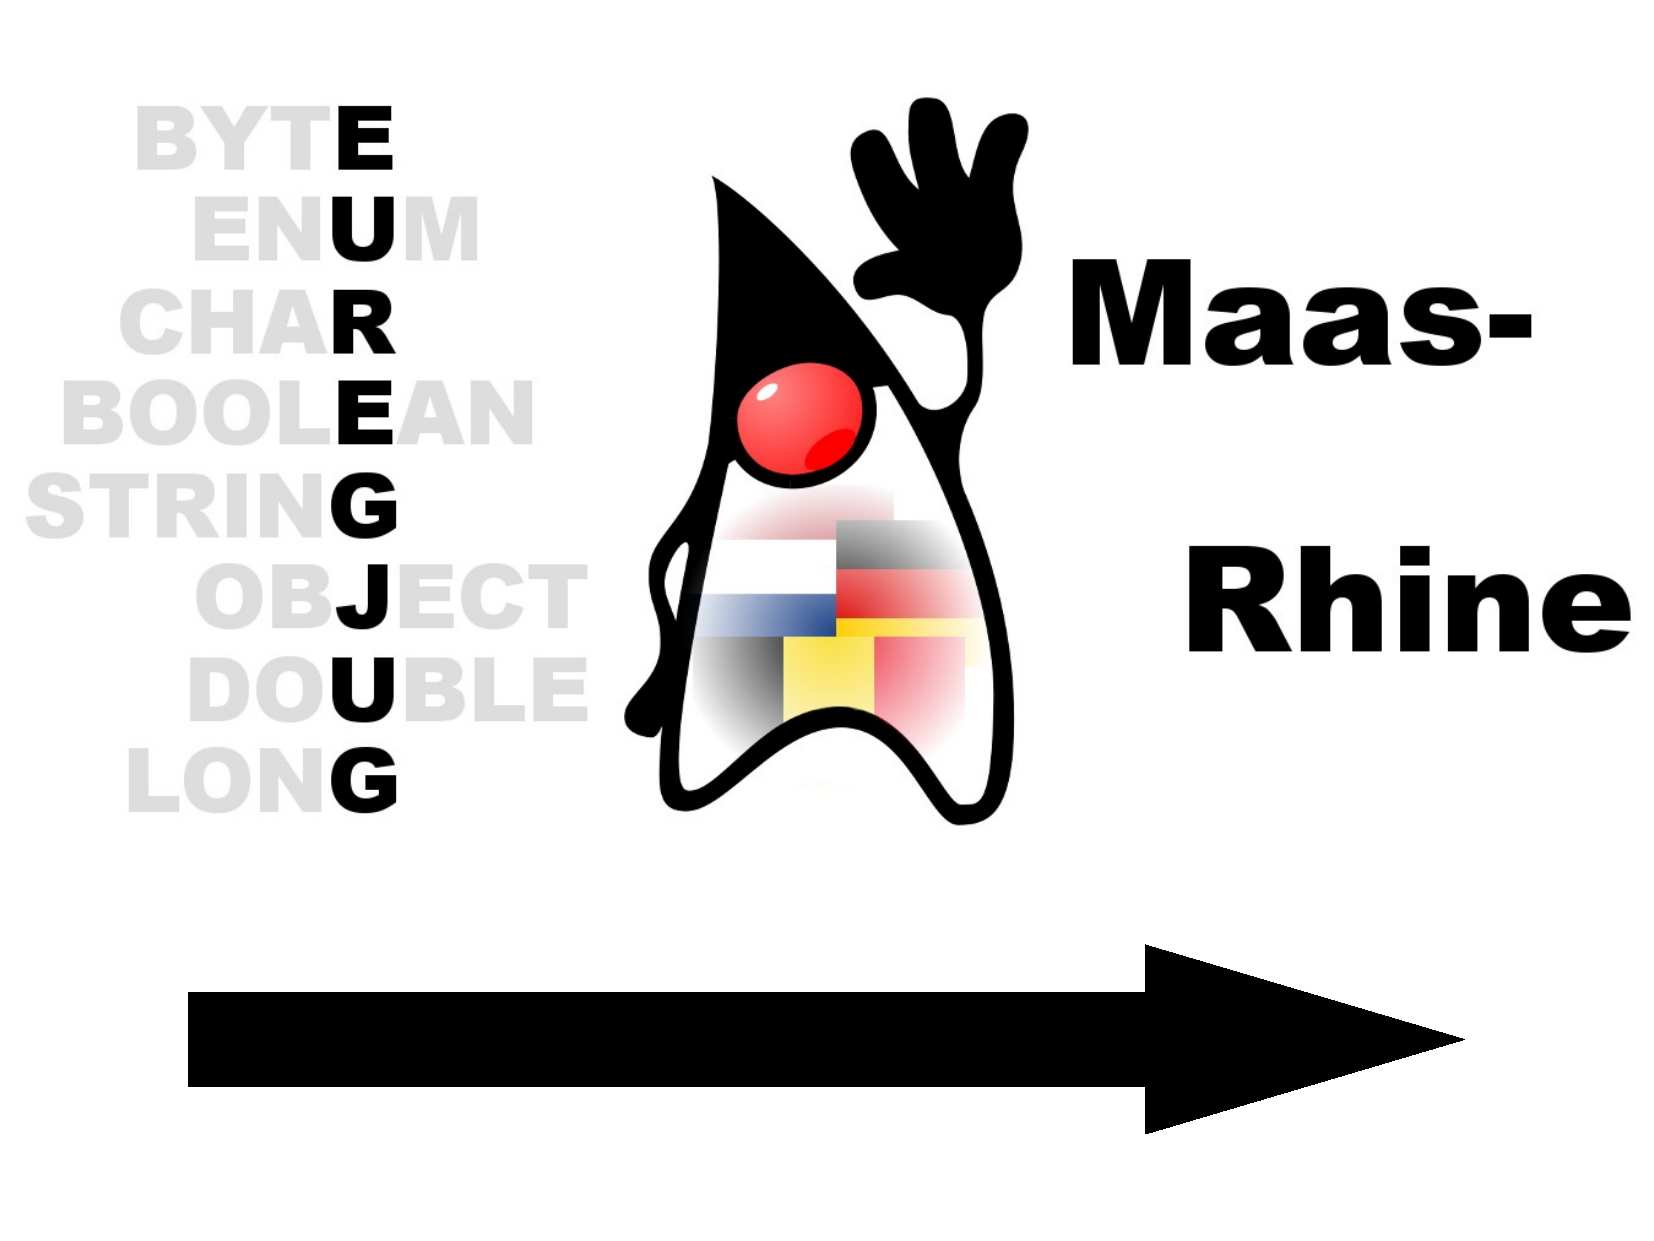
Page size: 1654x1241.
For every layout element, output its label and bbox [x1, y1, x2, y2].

picture [0, 73, 1654, 839]
text_box [188, 944, 1465, 1134]
